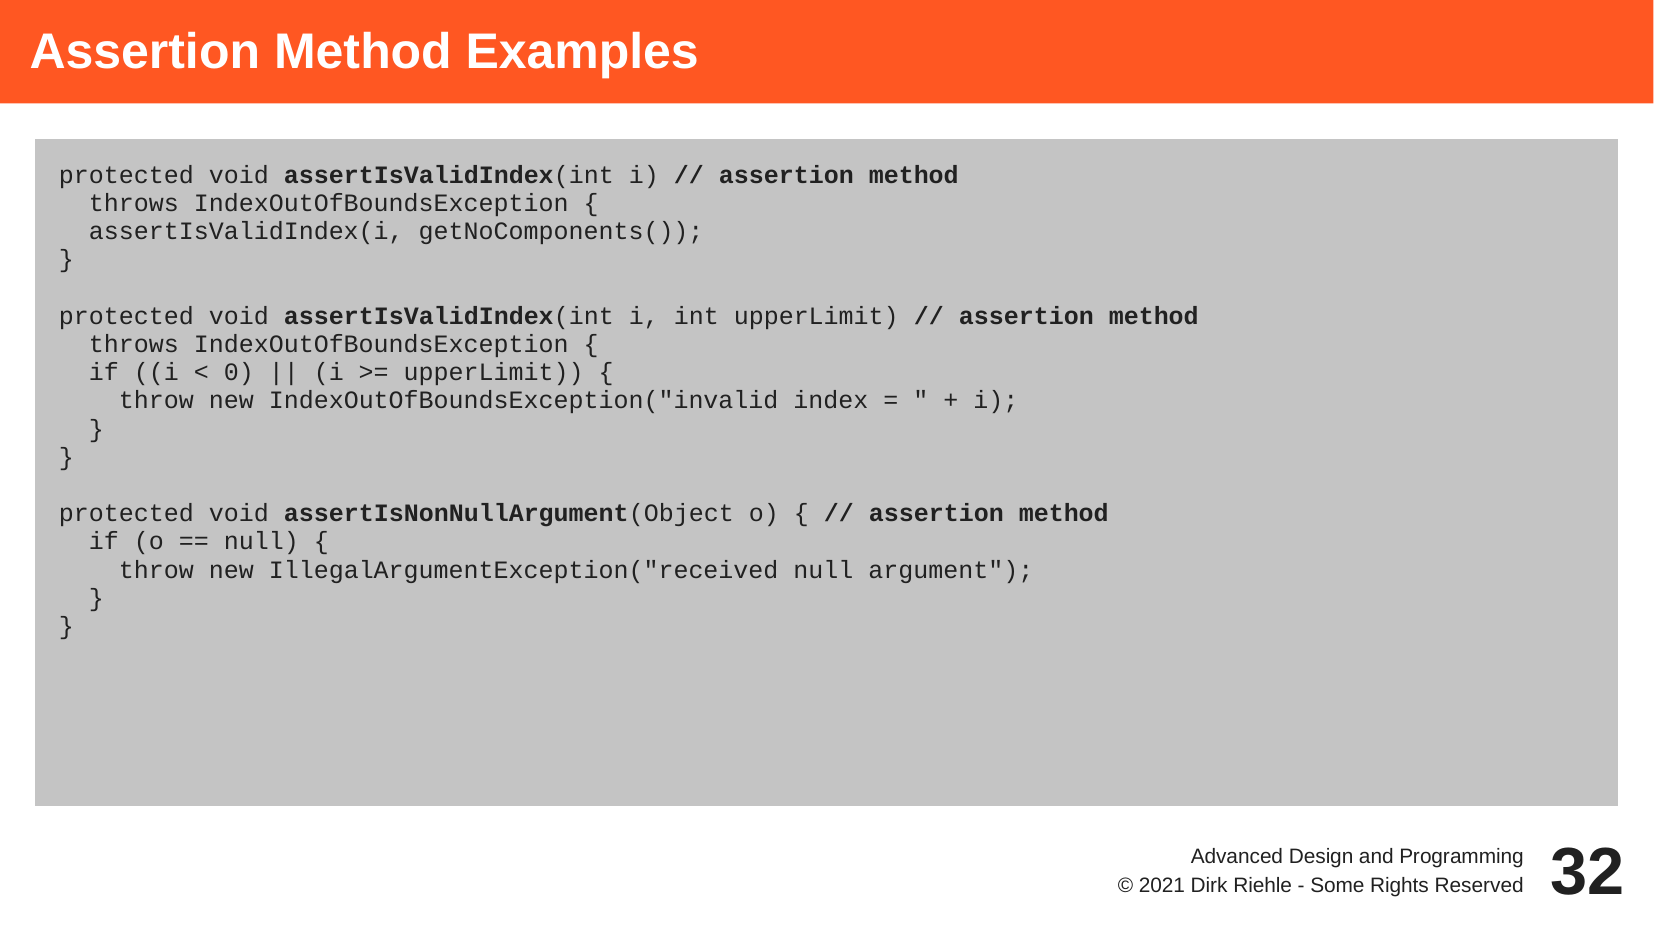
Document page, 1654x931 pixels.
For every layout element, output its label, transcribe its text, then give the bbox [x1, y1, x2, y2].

title Assertion Method Examples [0, 0, 1654, 104]
list protected void assertIsValidIndex(int i) // assertion method throws IndexOutOfBoundsException { assertIsValidIndex(i, getNoComponents()); } protected void assertIsValidIndex(int i, int upperLimit) // assertion method throws IndexOutOfBoundsException { if ((i < 0) || (i >= upperLimit)) { throw new IndexOutOfBoundsException("invalid index = " + i); } } protected void assertIsNonNullArgument(Object o) { // assertion method if (o == null) { throw new IllegalArgumentException("received null argument"); } } [29, 132, 1625, 813]
